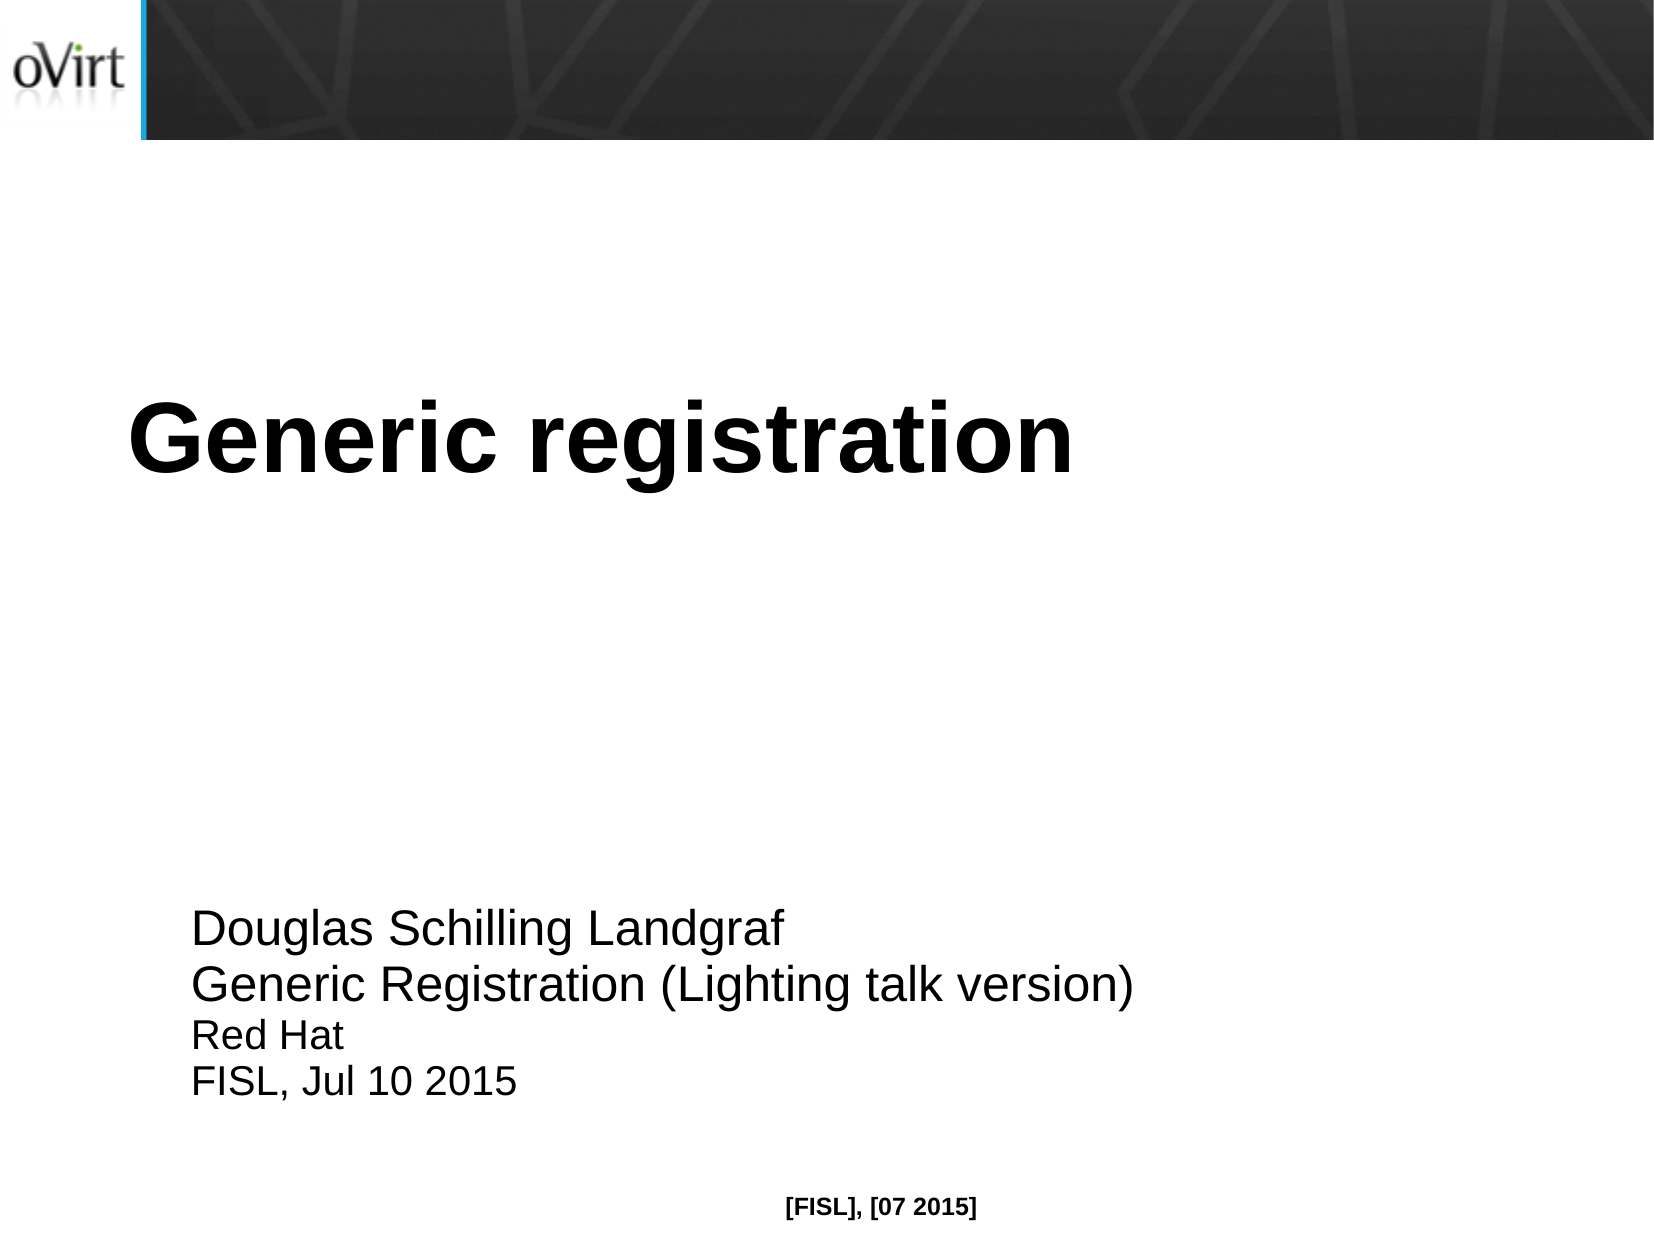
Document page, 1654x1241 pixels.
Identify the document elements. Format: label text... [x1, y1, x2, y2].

text_box Generic registration [112, 374, 1549, 613]
text_box Douglas Schilling Landgraf Generic Registration (Lighting talk version) Red Hat FISL, Jul 10 2015 [176, 669, 1549, 1122]
picture [0, 0, 1654, 140]
